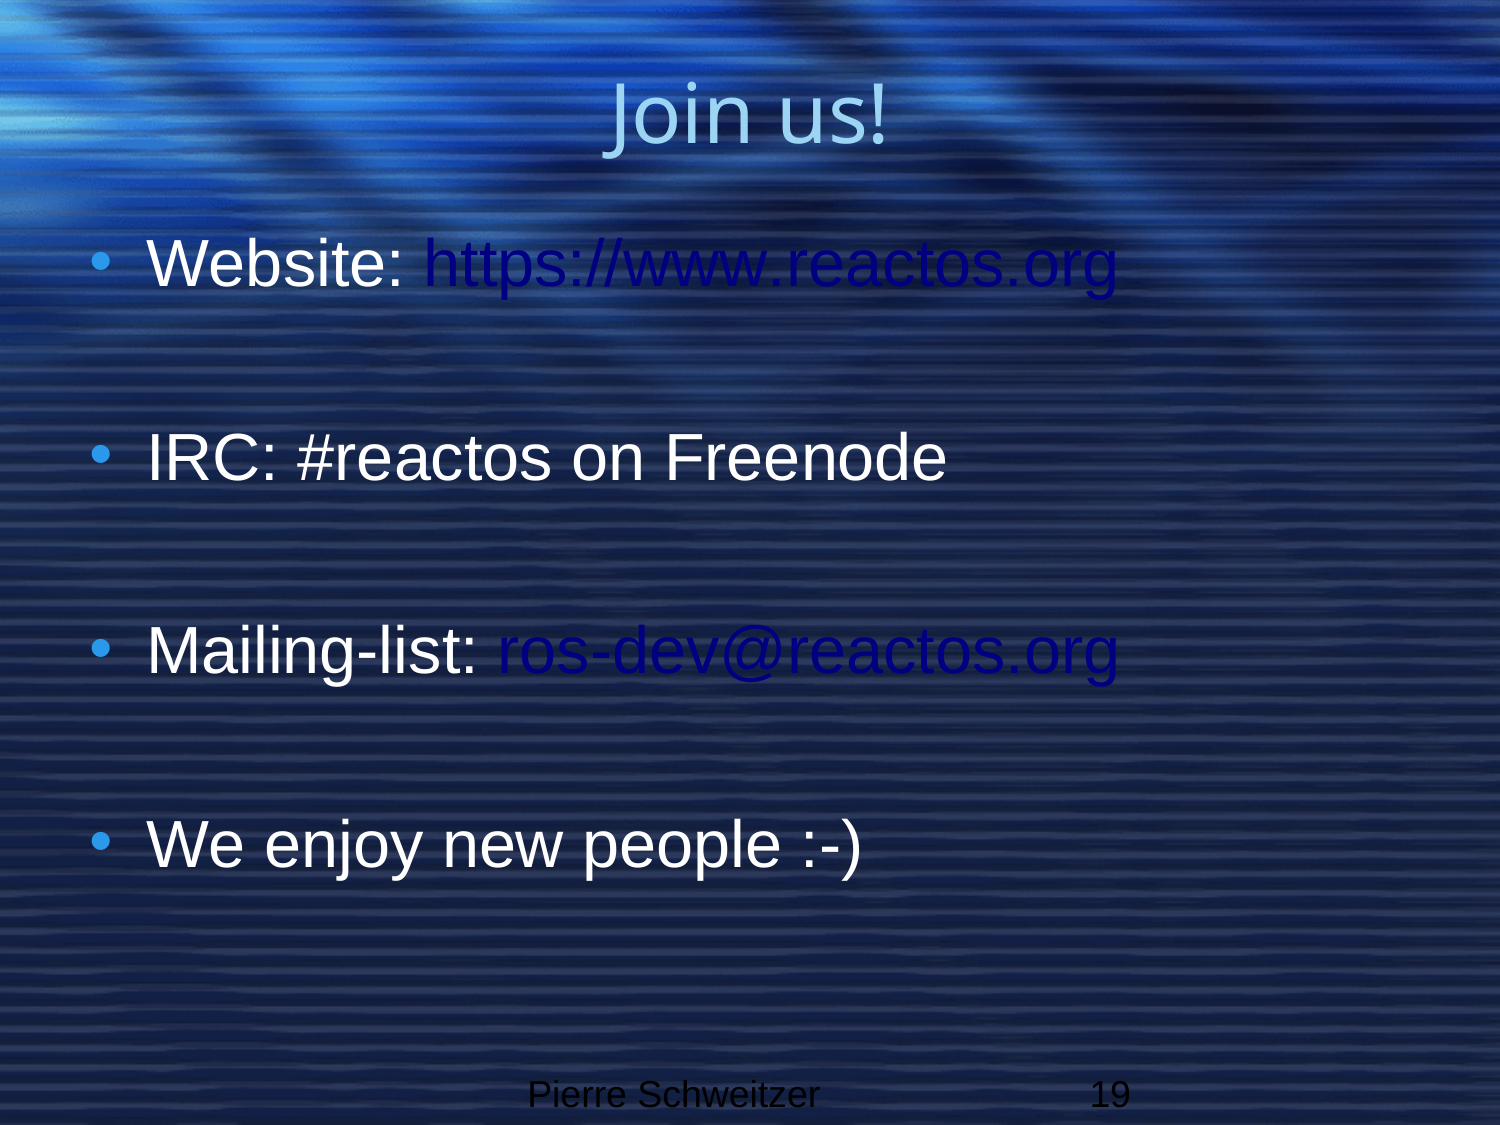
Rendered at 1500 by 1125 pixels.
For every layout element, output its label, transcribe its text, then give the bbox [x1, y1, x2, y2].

title Join us! [75, 2, 1426, 212]
list Website: https://www.reactos.org IRC: #reactos on Freenode Mailing-list: ros-dev@reactos.org We enjoy new people :-) [75, 212, 1426, 1005]
picture [0, 0, 1500, 1125]
